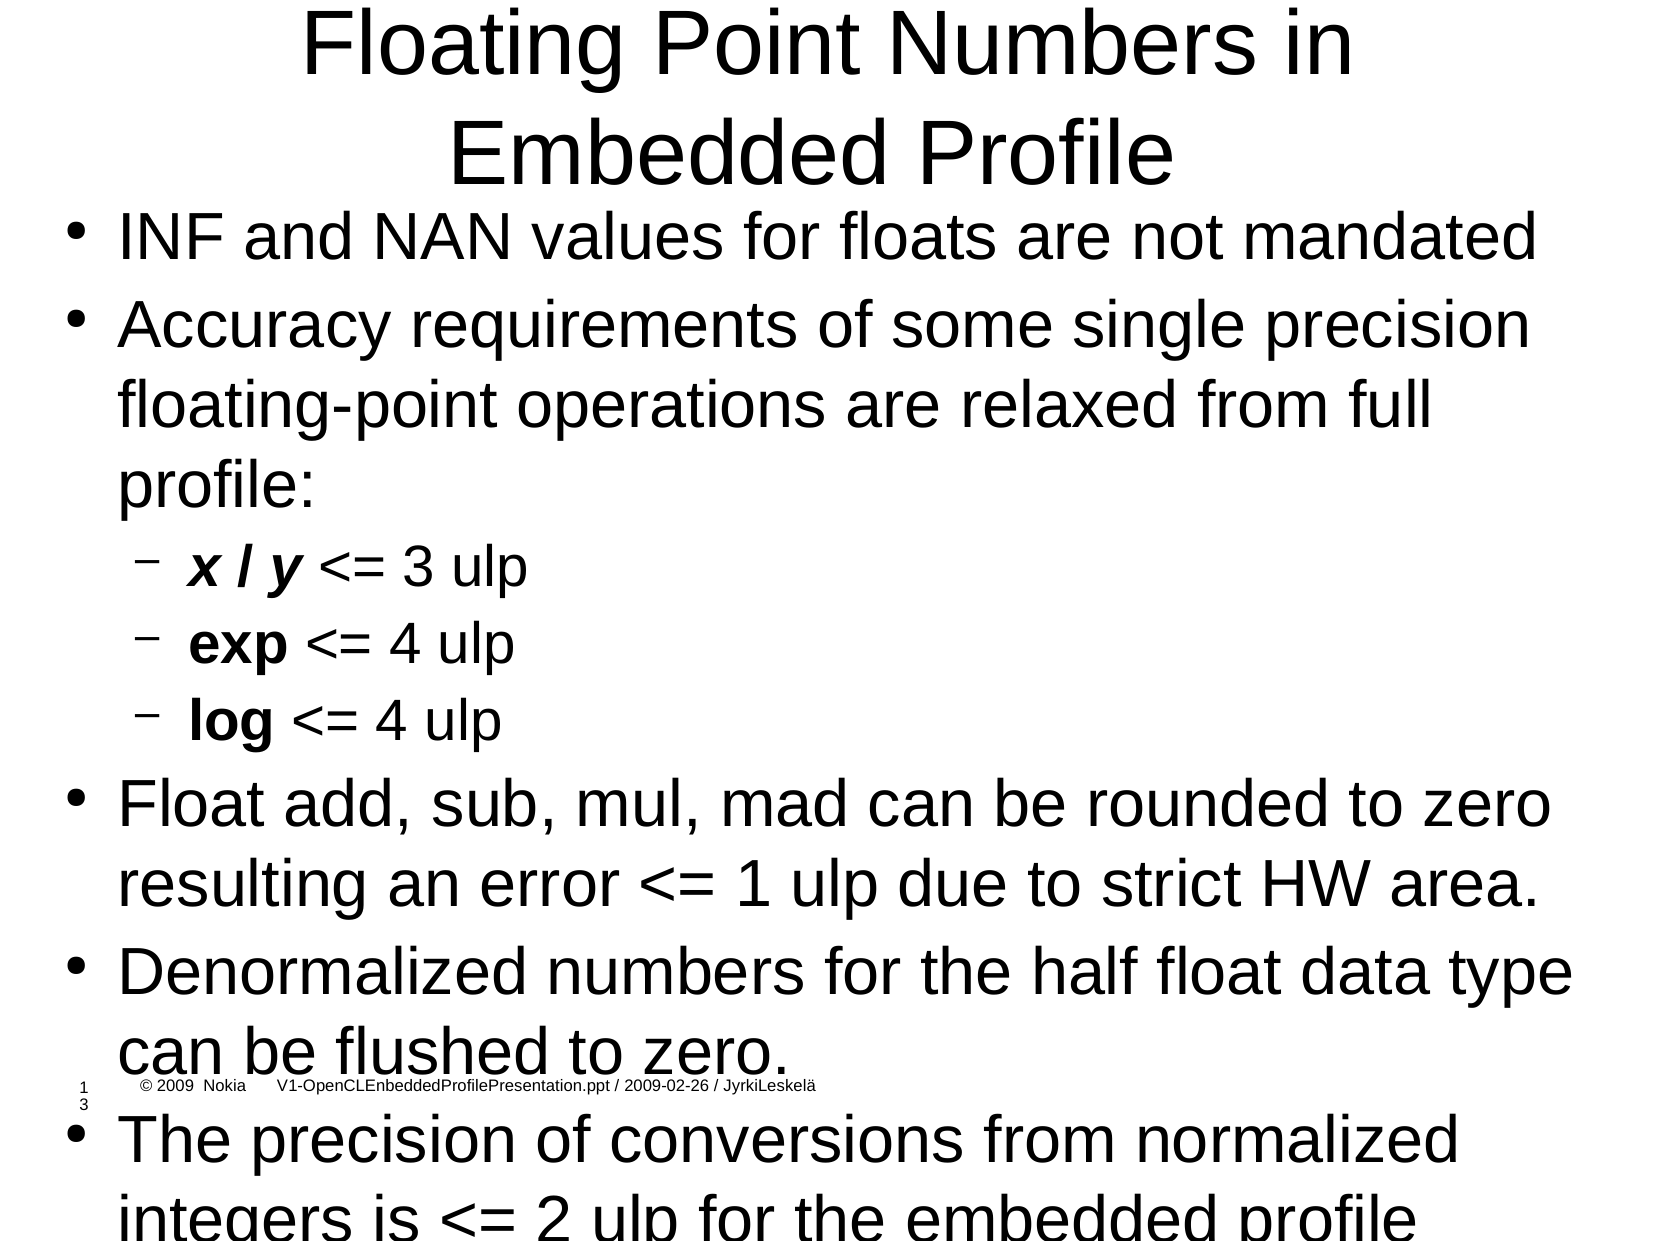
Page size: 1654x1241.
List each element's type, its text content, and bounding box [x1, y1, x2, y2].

text_box © 2009 Nokia V1-OpenCLEnbeddedProfilePresentation.ppt / 2009-02-26 / JyrkiLeskelä [91, 1070, 871, 1102]
text_box <number> [29, 1069, 91, 1102]
list INF and NAN values for floats are not mandated Accuracy requirements of some single precision floating-point operations are relaxed from full profile: x / y <= 3 ulp exp <= 4 ulp log <= 4 ulp Float add, sub, mul, mad can be rounded to zero resulting an error <= 1 ulp due to strict HW area. Denormalized numbers for the half float data type can be flushed to zero. The precision of conversions from normalized integers is <= 2 ulp for the embedded profile (instead of <= 1.5 ulp) [31, 185, 1597, 1001]
title Floating Point Numbers in Embedded Profile [30, 0, 1595, 211]
